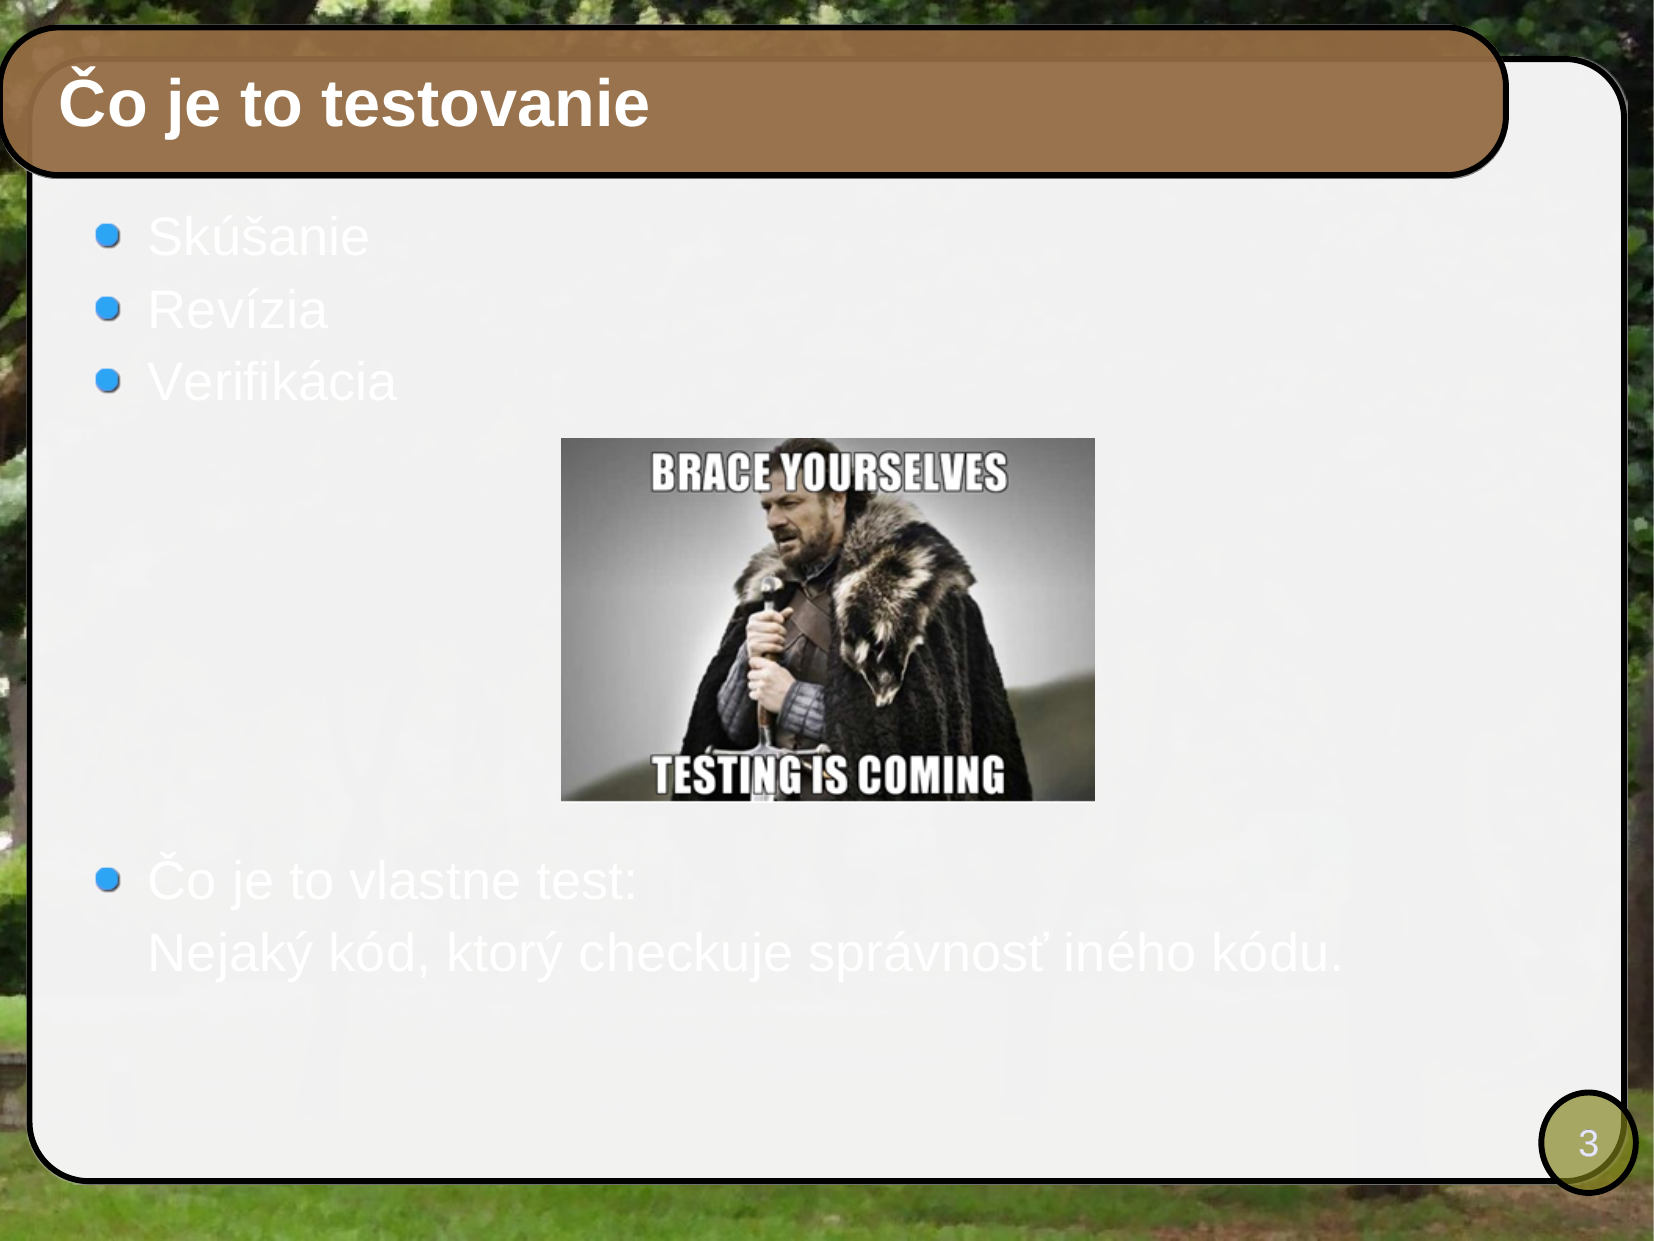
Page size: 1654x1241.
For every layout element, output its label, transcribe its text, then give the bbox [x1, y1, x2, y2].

title Čo je to testovanie [59, 29, 1447, 178]
list Čo je to vlastne test: Nejaký kód, ktorý checkuje správnosť iného kódu. [59, 850, 1595, 1056]
picture [561, 438, 1095, 803]
picture [0, 0, 1654, 1241]
list Skúšanie Revízia Verifikácia [59, 206, 1595, 485]
